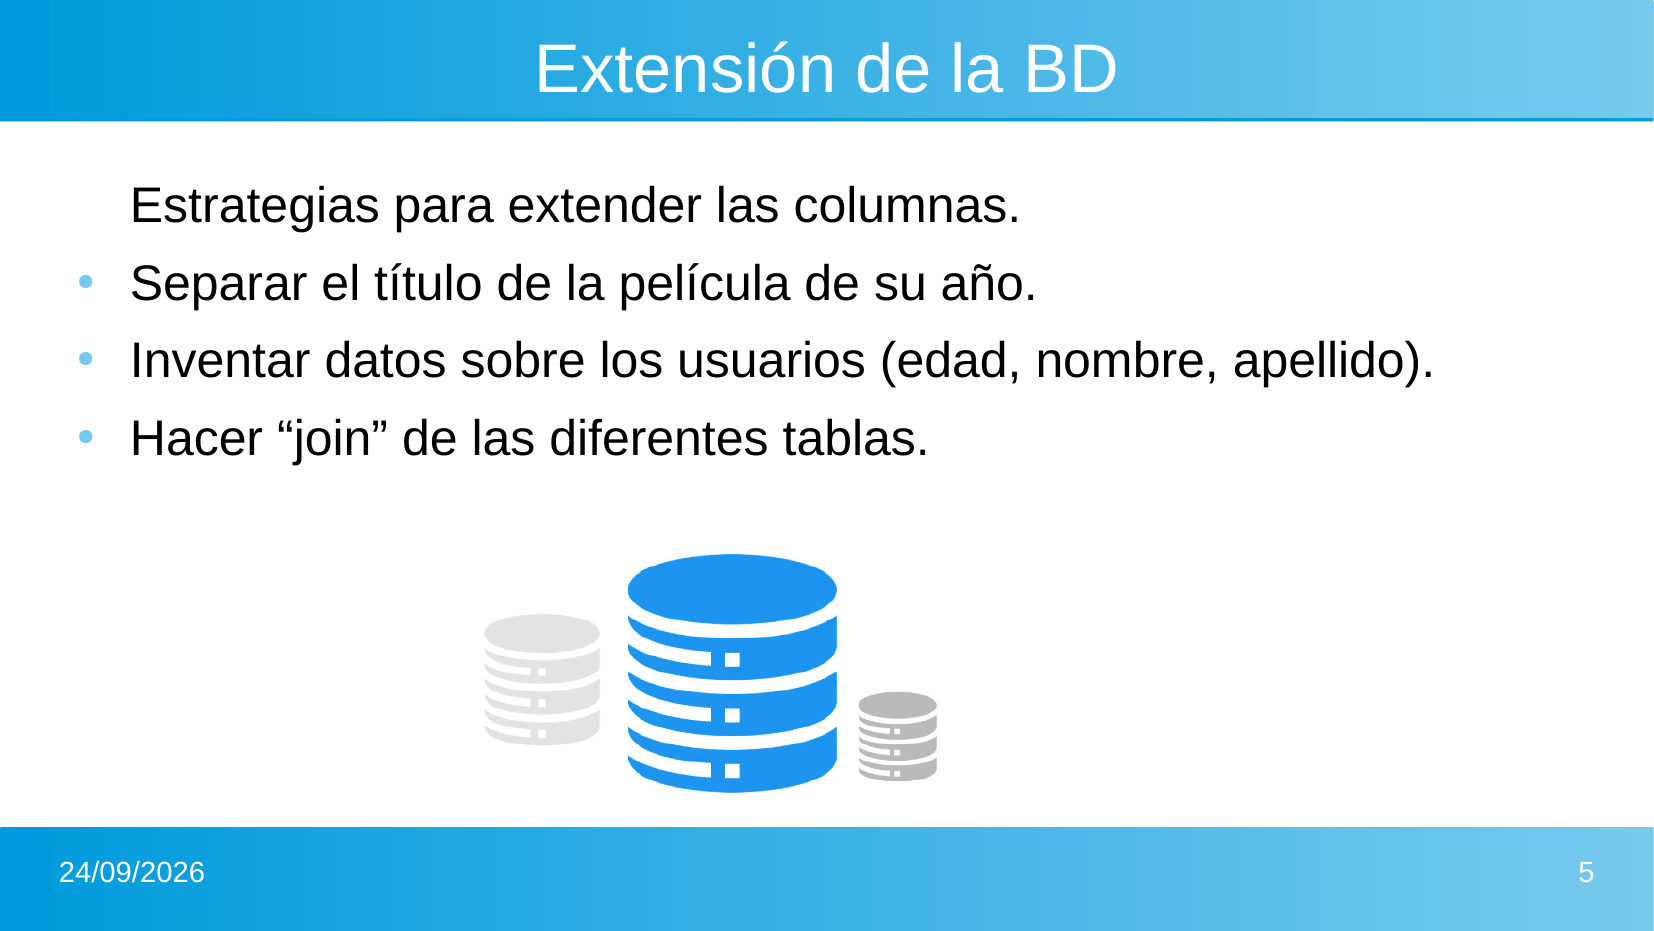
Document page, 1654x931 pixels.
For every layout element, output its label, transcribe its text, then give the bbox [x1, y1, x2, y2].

picture [472, 531, 944, 815]
list Estrategias para extender las columnas. Separar el título de la película de su año. Inventar datos sobre los usuarios (edad, nombre, apellido). Hacer “join” de las diferentes tablas. [59, 177, 1595, 768]
title Extensión de la BD [59, 29, 1595, 108]
